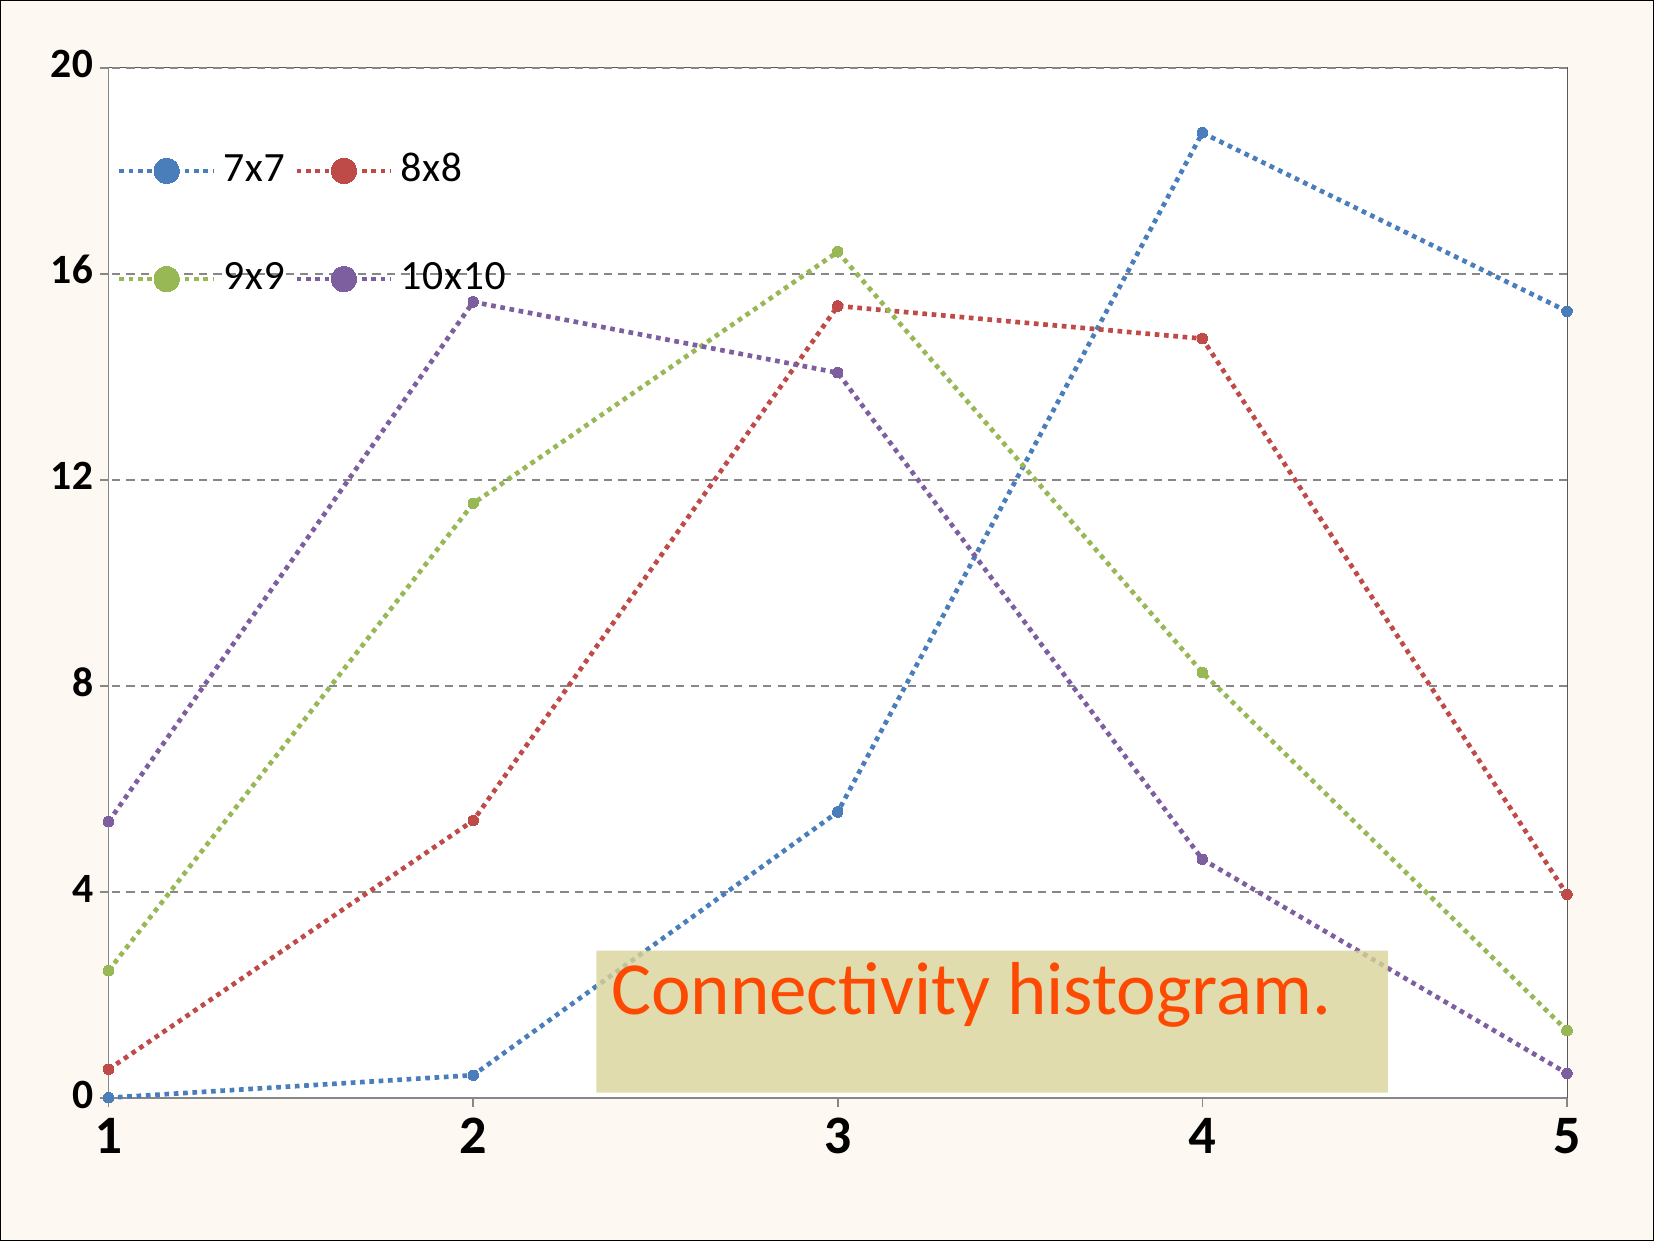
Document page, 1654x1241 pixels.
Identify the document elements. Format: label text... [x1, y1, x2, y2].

text_box Connectivity histogram. [596, 950, 1388, 1093]
chart [0, 4, 1654, 1241]
text_box [0, 0, 1654, 4]
